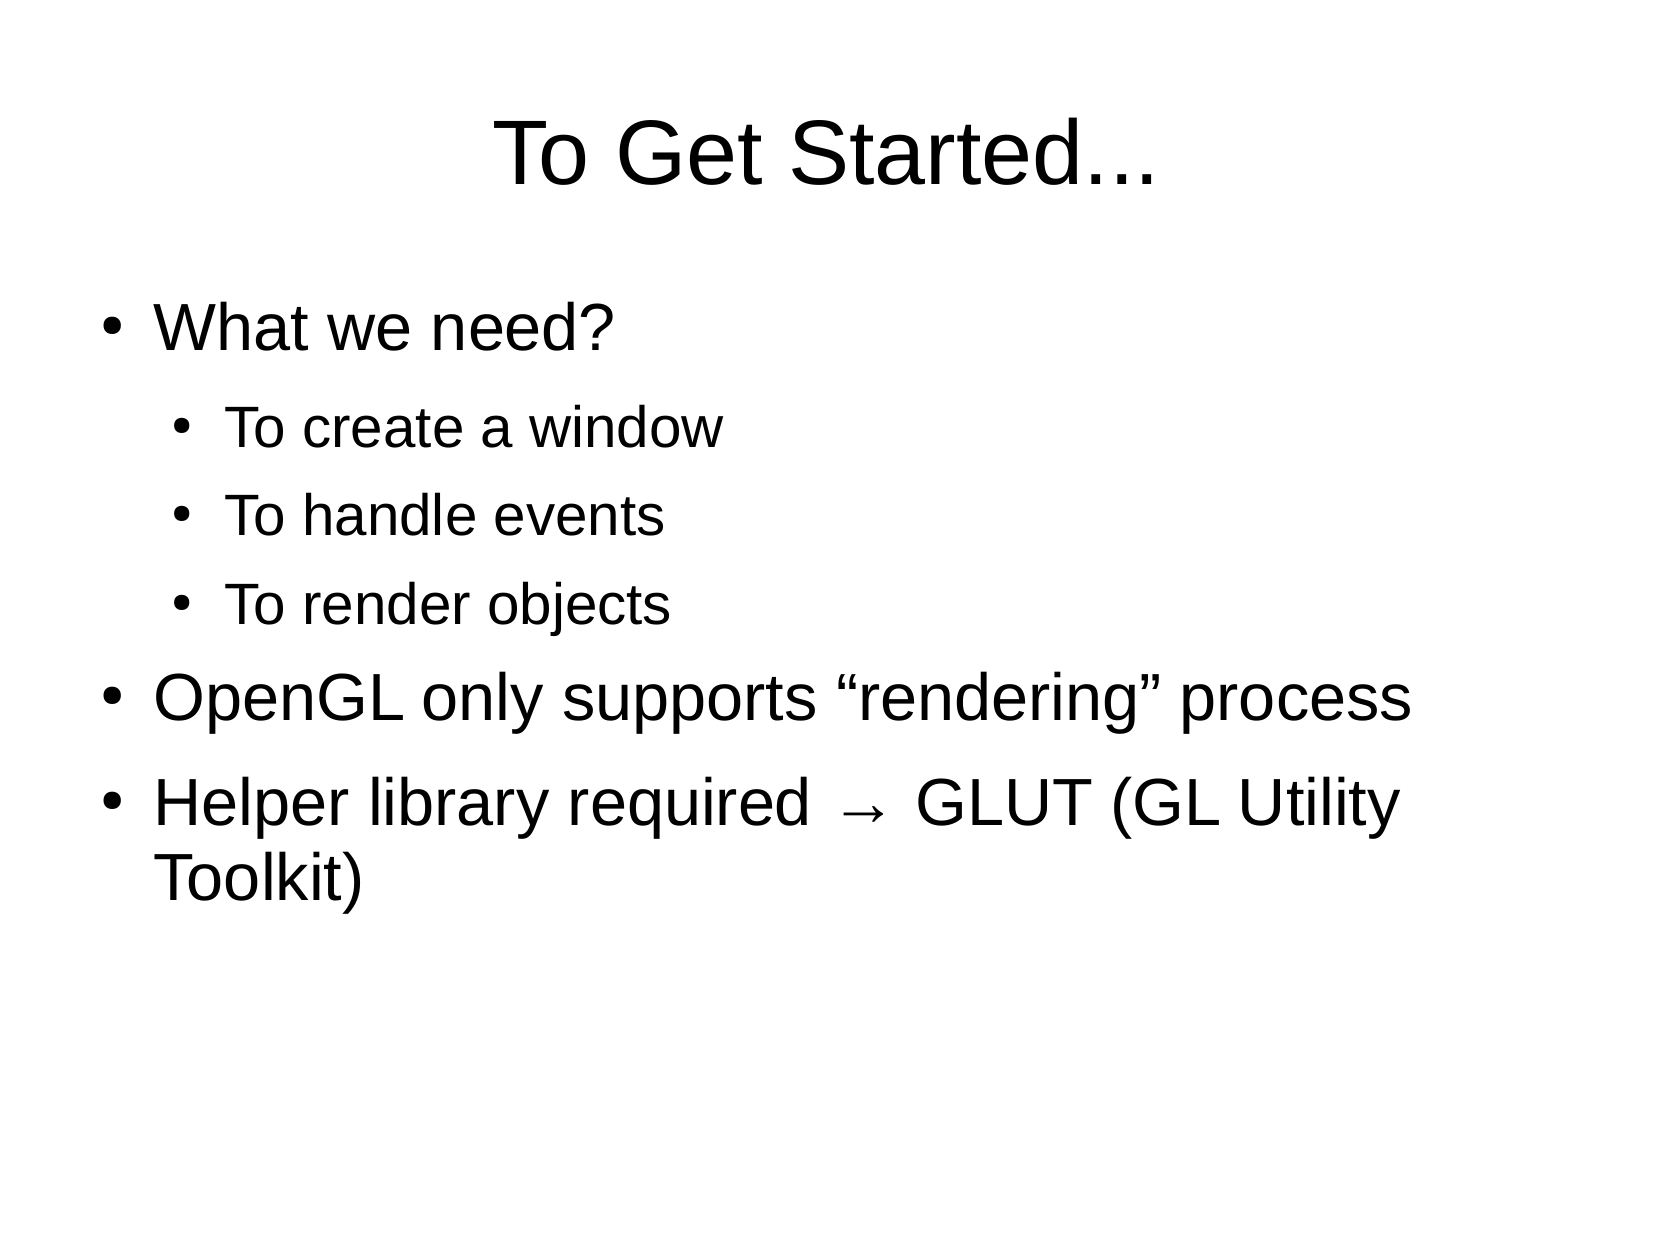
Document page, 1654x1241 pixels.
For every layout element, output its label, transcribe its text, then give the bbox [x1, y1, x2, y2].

list What we need? To create a window To handle events To render objects OpenGL only supports “rendering” process Helper library required → GLUT (GL Utility Toolkit) [82, 290, 1571, 1109]
title To Get Started... [82, 49, 1571, 257]
